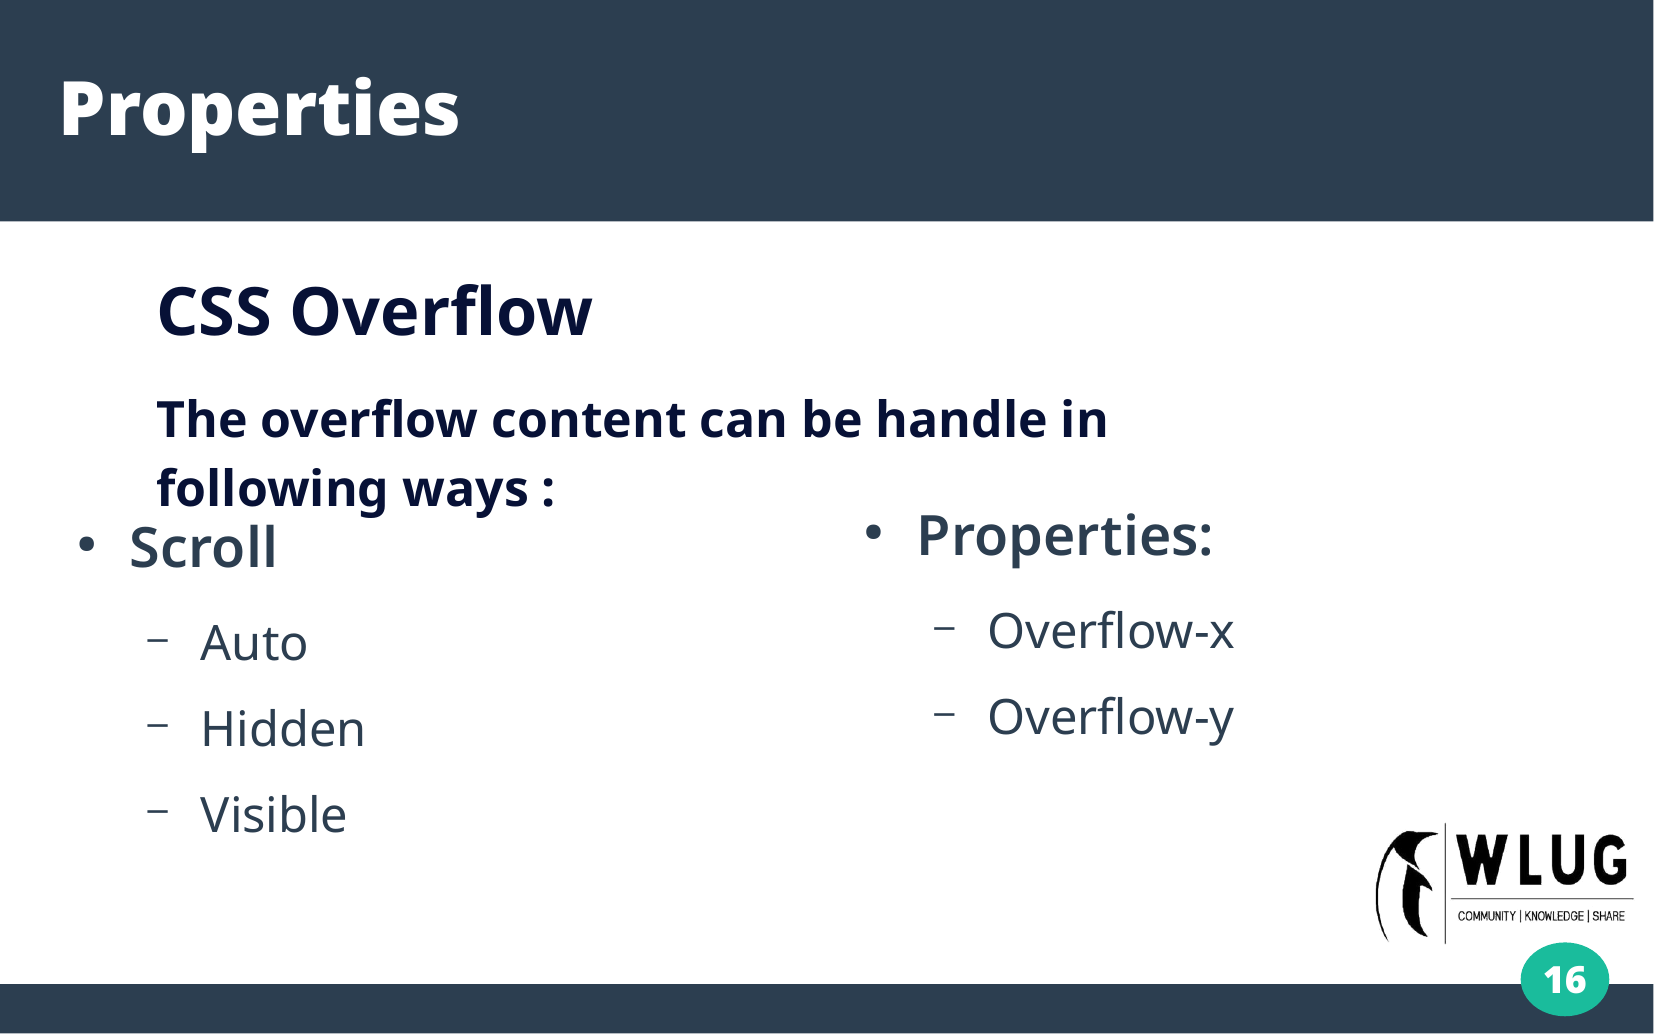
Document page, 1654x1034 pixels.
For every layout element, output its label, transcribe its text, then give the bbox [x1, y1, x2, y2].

title Properties [59, 41, 1595, 173]
list Properties: Overflow-x Overflow-y [845, 496, 1596, 960]
list Scroll Auto Hidden Visible [59, 507, 809, 960]
text_box CSS Overflow The overflow content can be handle in following ways : [141, 256, 1607, 496]
picture [1358, 814, 1643, 950]
